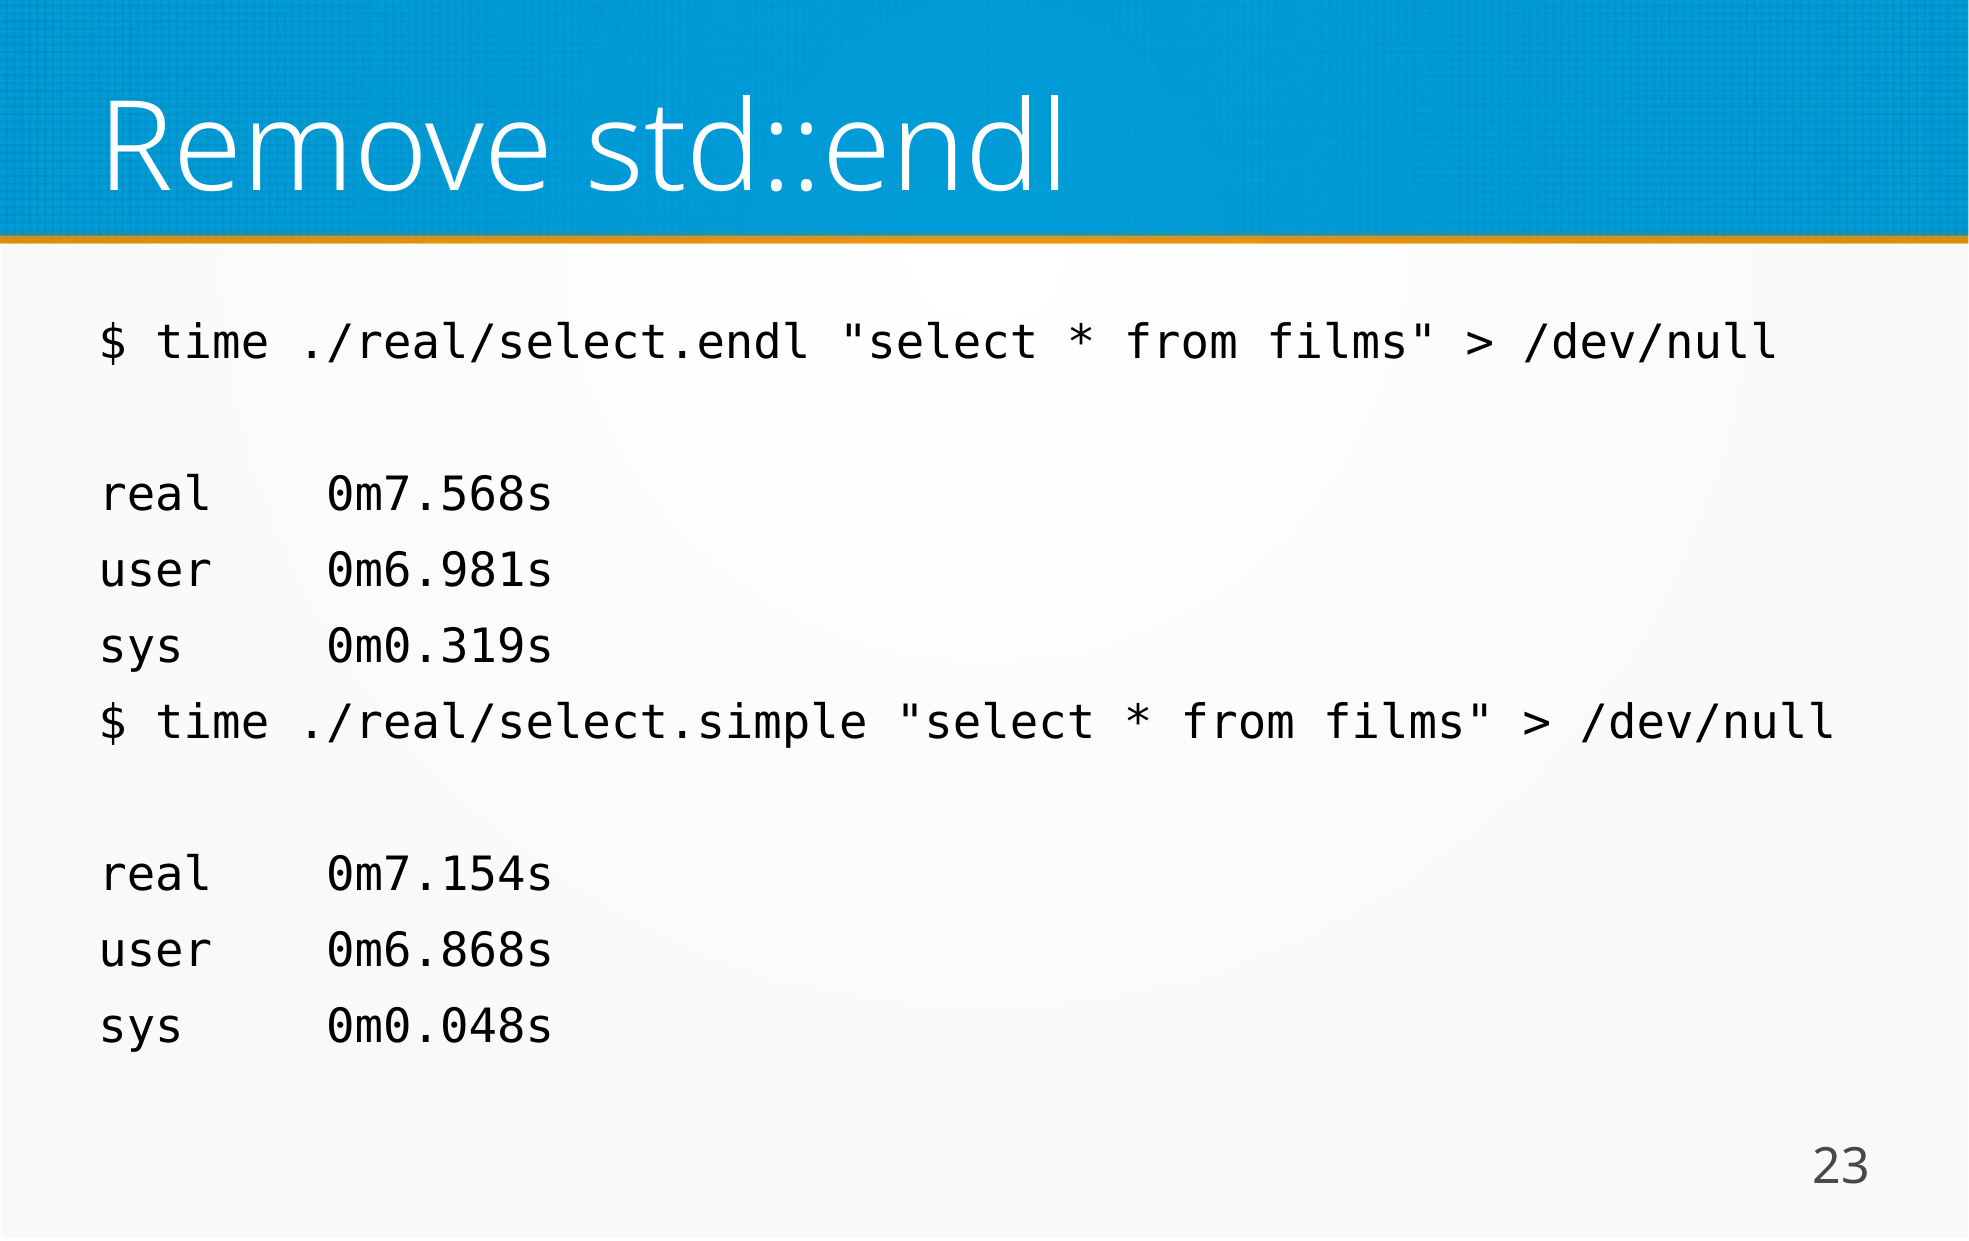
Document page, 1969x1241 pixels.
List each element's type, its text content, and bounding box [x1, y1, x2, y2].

picture [0, 233, 1969, 1241]
list $ time ./real/select.endl "select * from films" > /dev/null real 0m7.568s user 0m6.981s sys 0m0.319s $ time ./real/select.simple "select * from films" > /dev/null real 0m7.154s user 0m6.868s sys 0m0.048s [98, 315, 1861, 1081]
title Remove std::endl [98, 19, 1870, 227]
